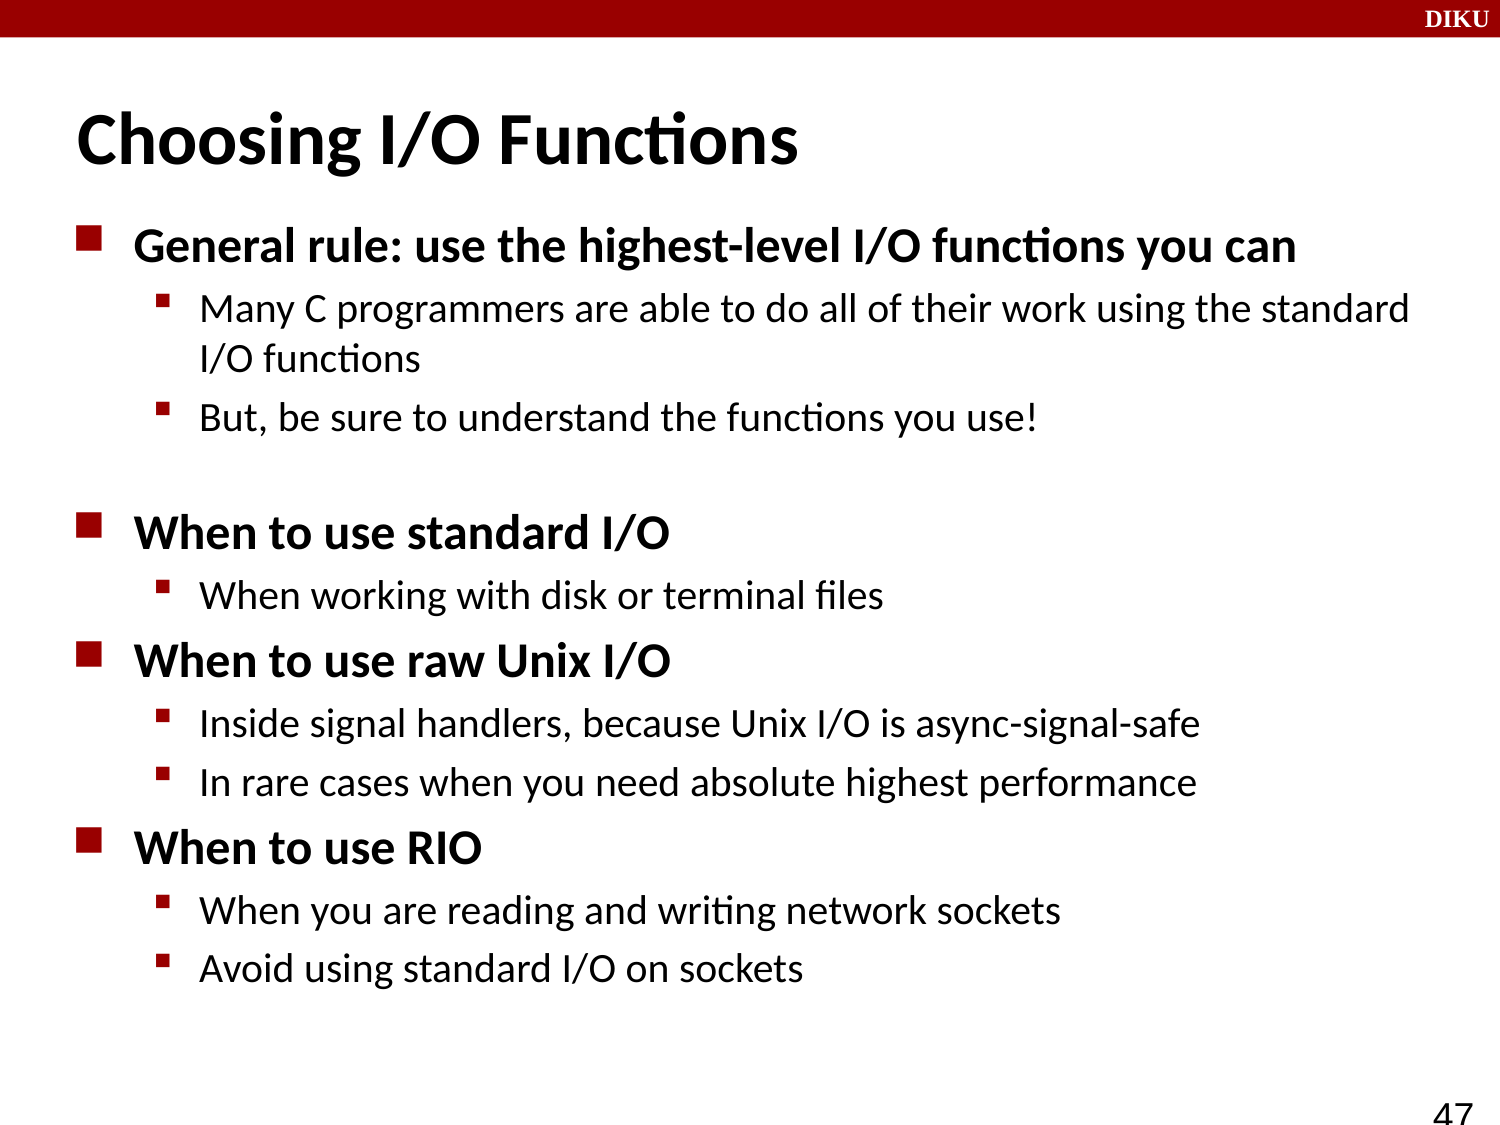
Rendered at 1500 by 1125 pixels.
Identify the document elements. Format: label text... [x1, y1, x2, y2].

text_box Choosing I/O Functions [62, 87, 1191, 182]
text_box General rule: use the highest-level I/O functions you can Many C programmers are able to do all of their work using the standard I/O functions But, be sure to understand the functions you use! When to use standard I/O When working with disk or terminal files When to use raw Unix I/O Inside signal handlers, because Unix I/O is async-signal-safe In rare cases when you need absolute highest performance When to use RIO When you are reading and writing network sockets Avoid using standard I/O on sockets [62, 205, 1453, 1063]
